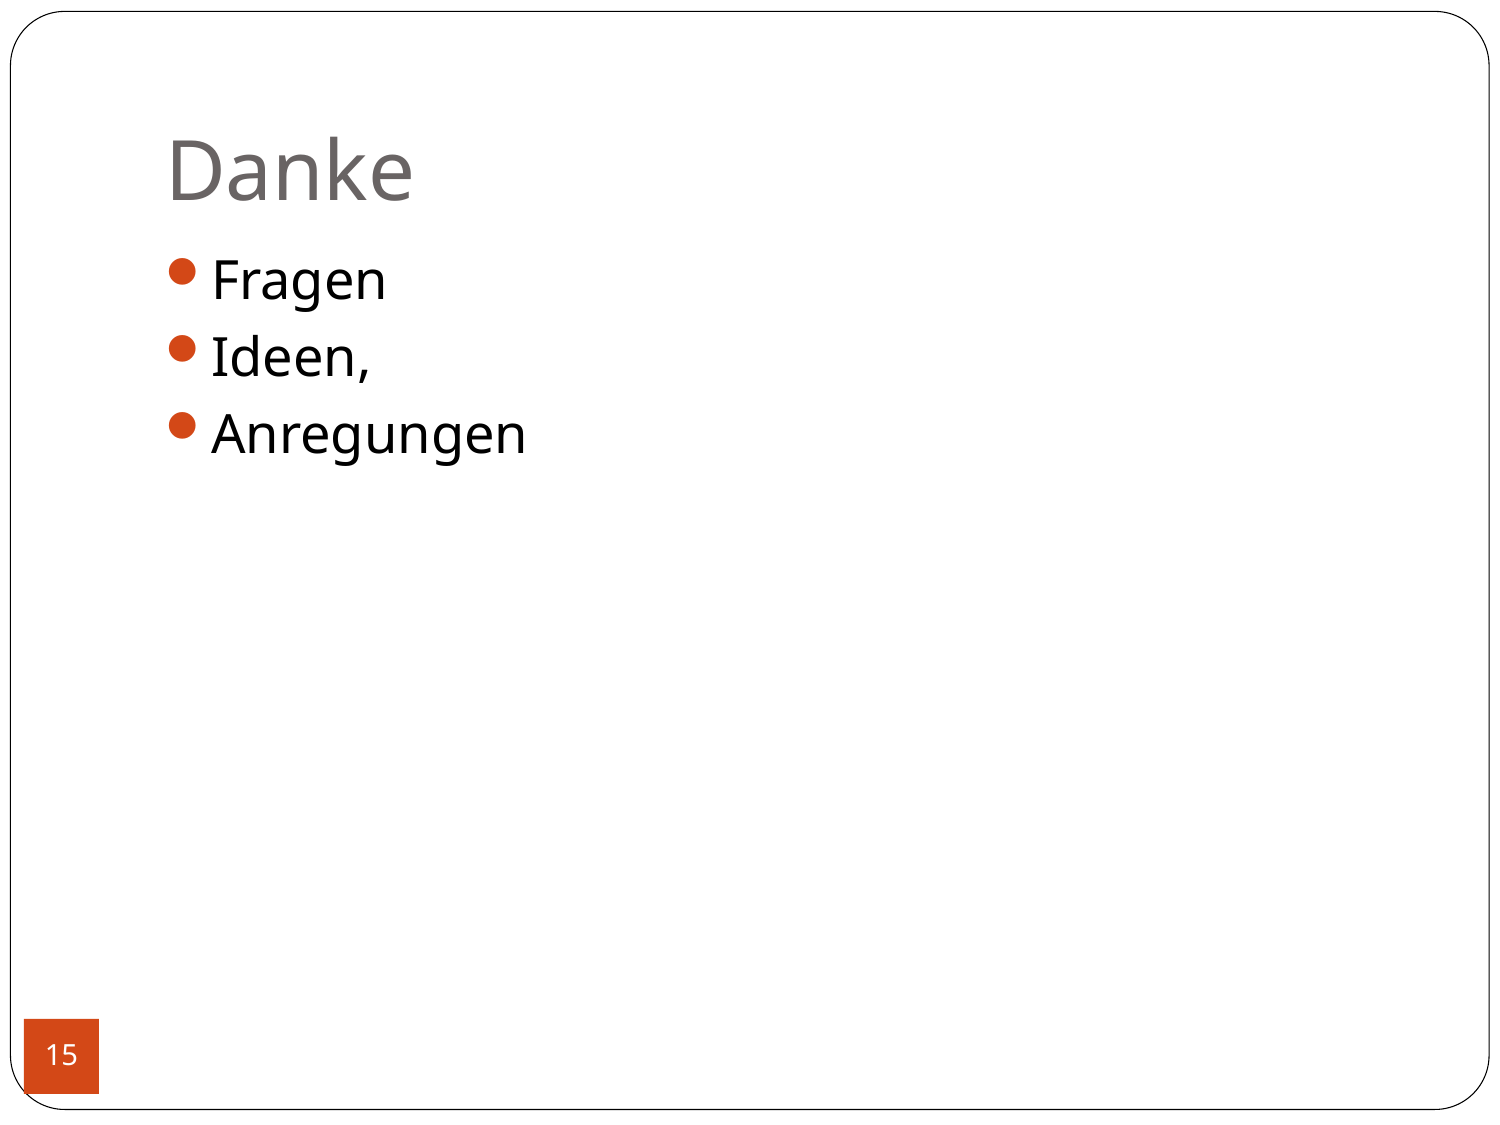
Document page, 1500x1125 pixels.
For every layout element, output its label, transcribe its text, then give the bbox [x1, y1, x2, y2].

title Danke [150, 45, 1426, 233]
text_box 15 [23, 1018, 99, 1094]
list Fragen Ideen, Anregungen [150, 237, 1426, 988]
